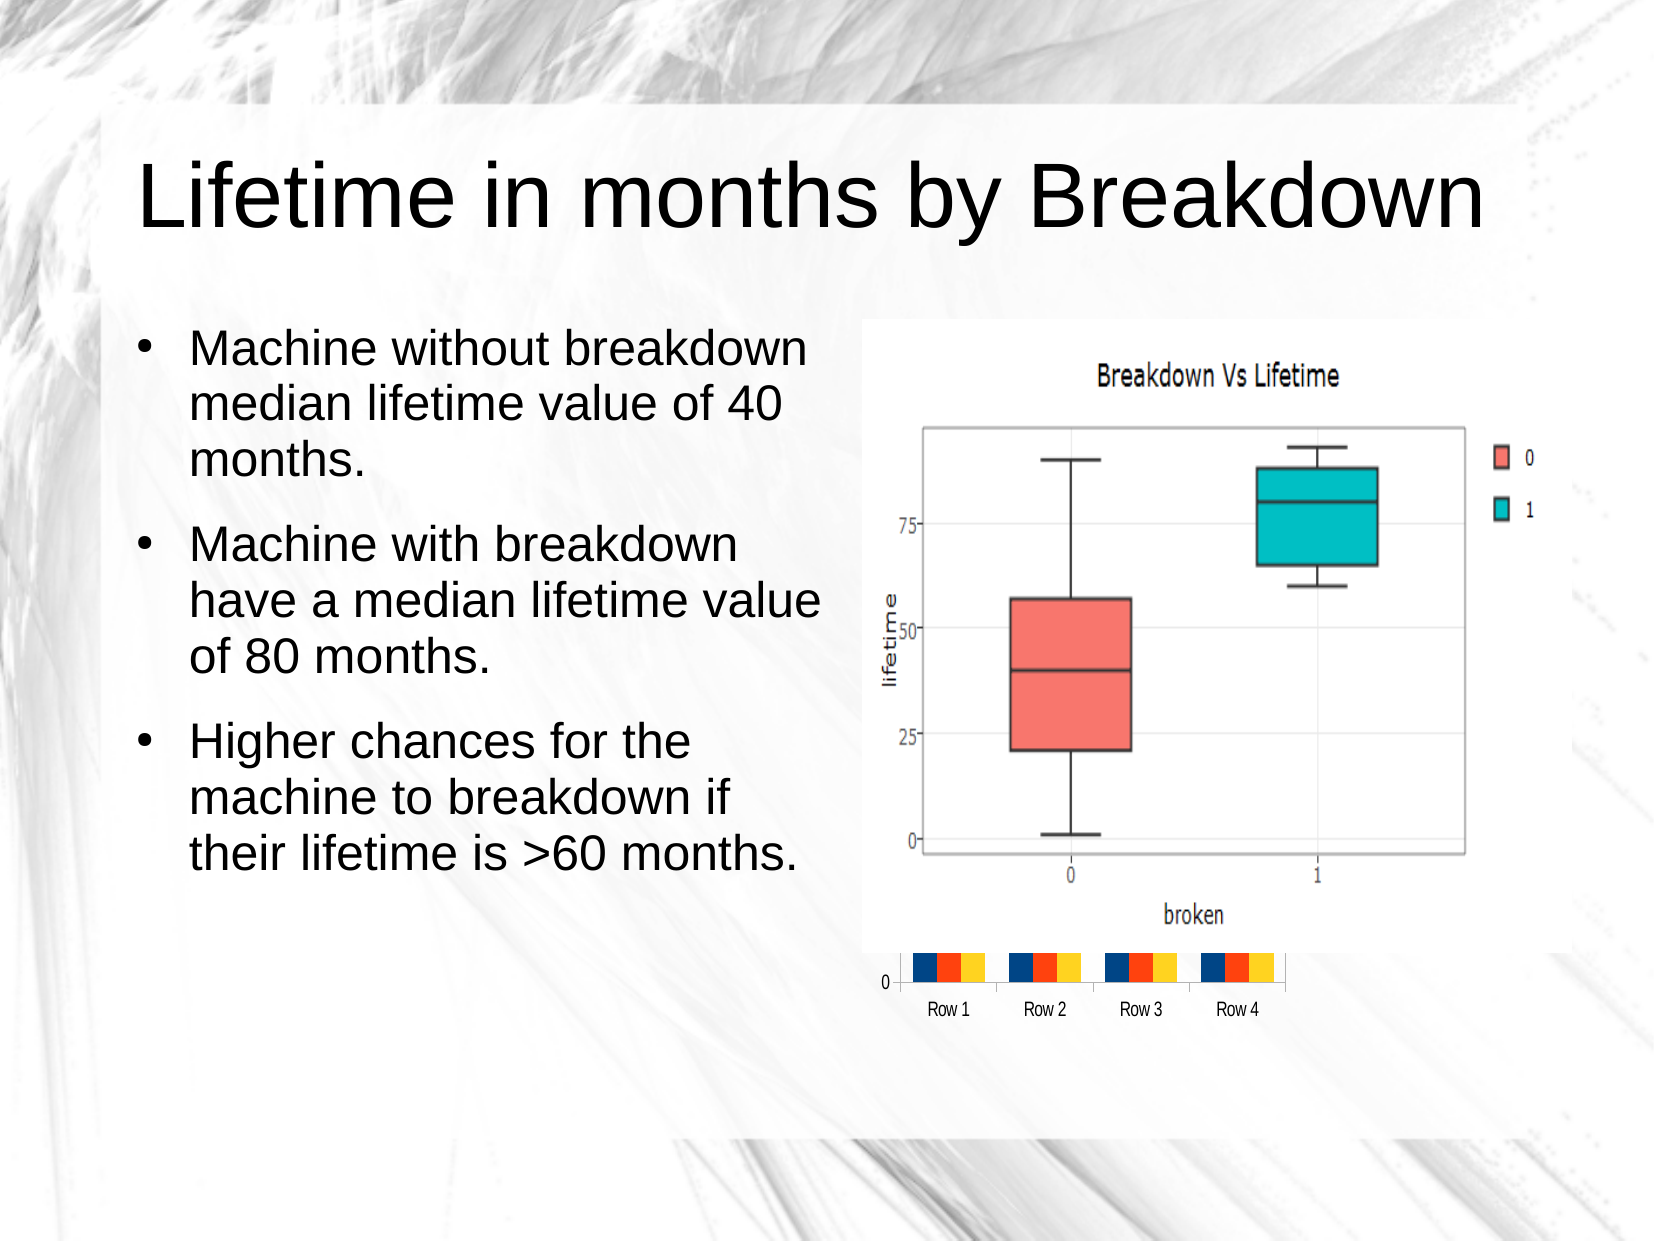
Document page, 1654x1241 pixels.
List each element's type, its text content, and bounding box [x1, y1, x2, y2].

picture [0, 0, 1654, 1241]
chart [862, 319, 1572, 1036]
title Lifetime in months by Breakdown [118, 112, 1506, 281]
list Machine without breakdown median lifetime value of 40 months. Machine with breakdown have a median lifetime value of 80 months. Higher chances for the machine to breakdown if their lifetime is >60 months. [118, 319, 841, 1241]
